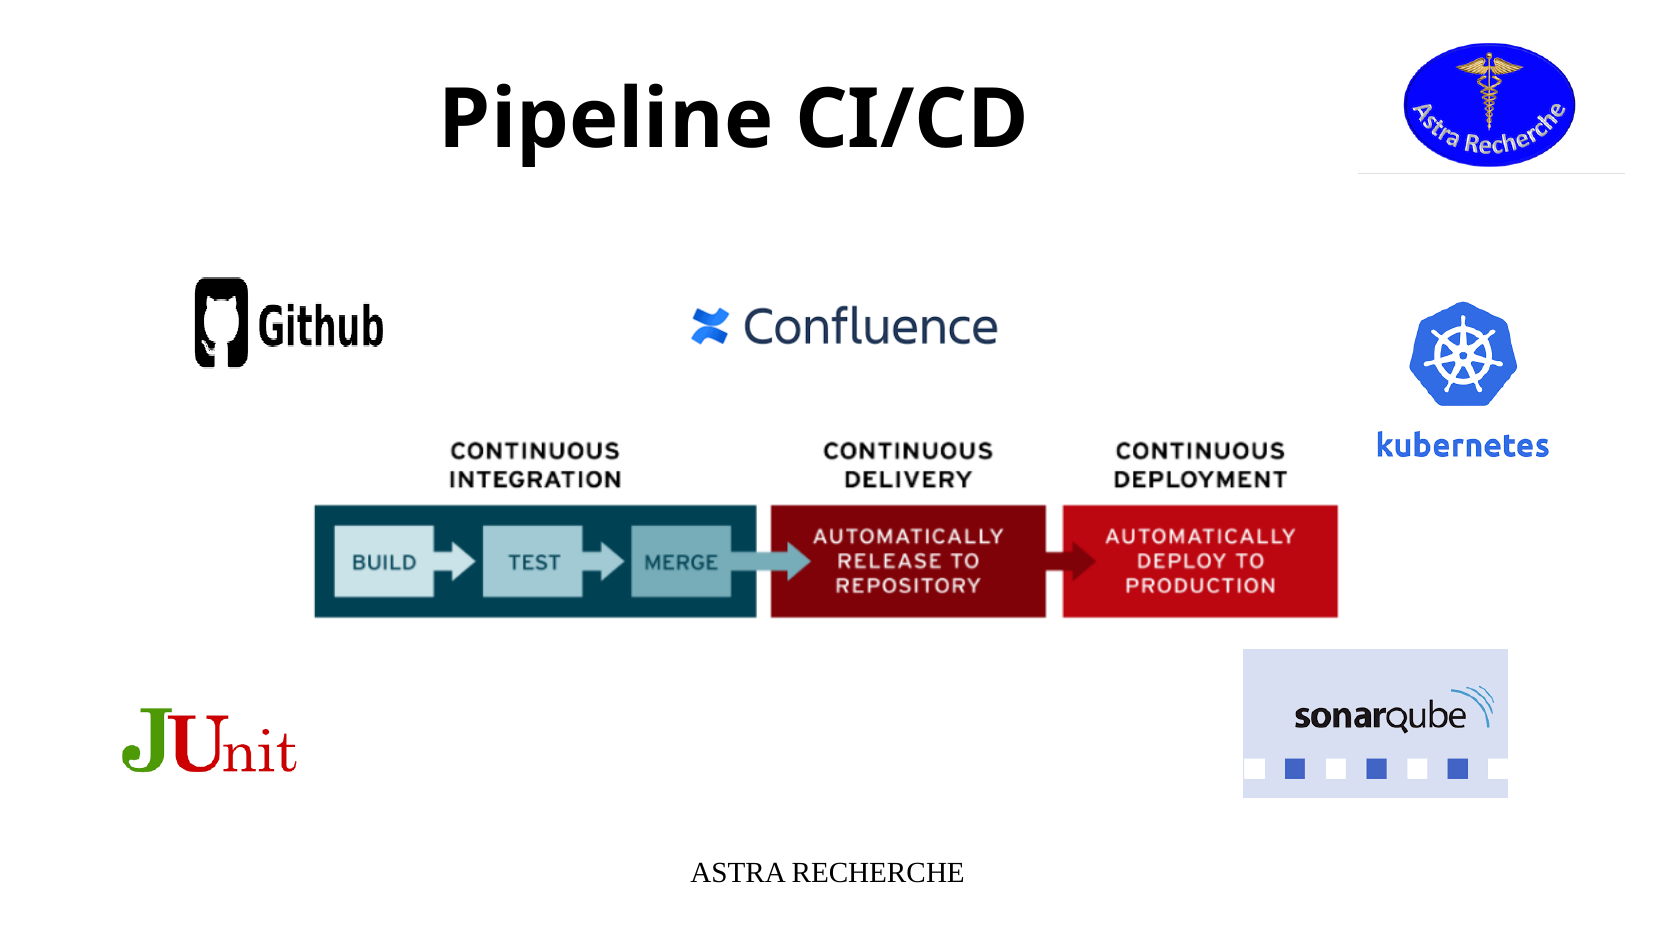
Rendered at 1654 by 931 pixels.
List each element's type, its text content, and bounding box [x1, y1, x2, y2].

title Pipeline CI/CD [82, 37, 1329, 193]
picture [1358, 29, 1625, 178]
picture [118, 236, 1566, 831]
